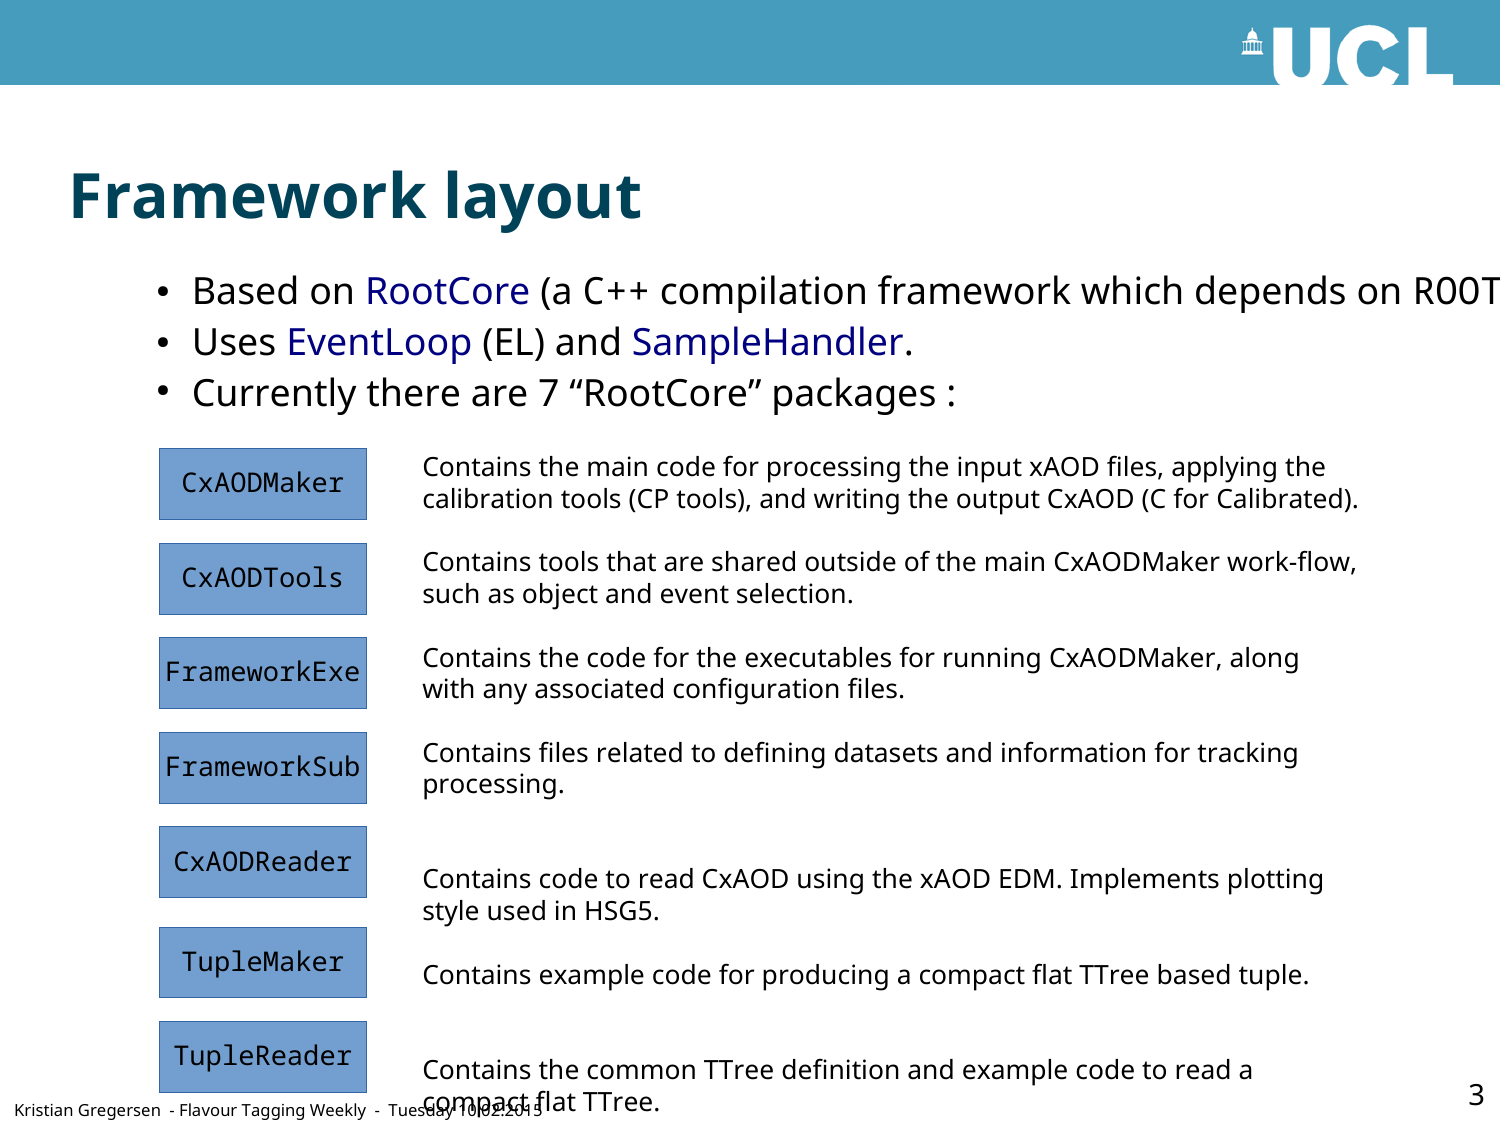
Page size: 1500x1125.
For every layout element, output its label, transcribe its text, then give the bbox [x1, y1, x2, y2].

title Framework layout [54, 148, 1447, 378]
text_box CxAODMaker [159, 448, 367, 520]
picture [0, 0, 1500, 85]
text_box CxAODReader [159, 826, 367, 898]
text_box CxAODTools [159, 543, 367, 615]
text_box Based on RootCore (a C++ compilation framework which depends on ROOT). Uses EventLoop (EL) and SampleHandler. Currently there are 7 “RootCore” packages : [141, 259, 1424, 431]
text_box FrameworkSub [159, 732, 367, 804]
text_box TupleReader [159, 1021, 367, 1093]
text_box FrameworkExe [159, 637, 367, 709]
text_box Contains the main code for processing the input xAOD files, applying the calibration tools (CP tools), and writing the output CxAOD (C for Calibrated). Contains tools that are shared outside of the main CxAODMaker work-flow, such as object and event selection. Contains the code for the executables for running CxAODMaker, along with any associated configuration files. Contains files related to defining datasets and information for tracking processing. Contains code to read CxAOD using the xAOD EDM. Implements plotting style used in HSG5. Contains example code for producing a compact flat TTree based tuple. Contains the common TTree definition and example code to read a compact flat TTree. [407, 442, 1376, 1092]
text_box TupleMaker [159, 927, 367, 998]
